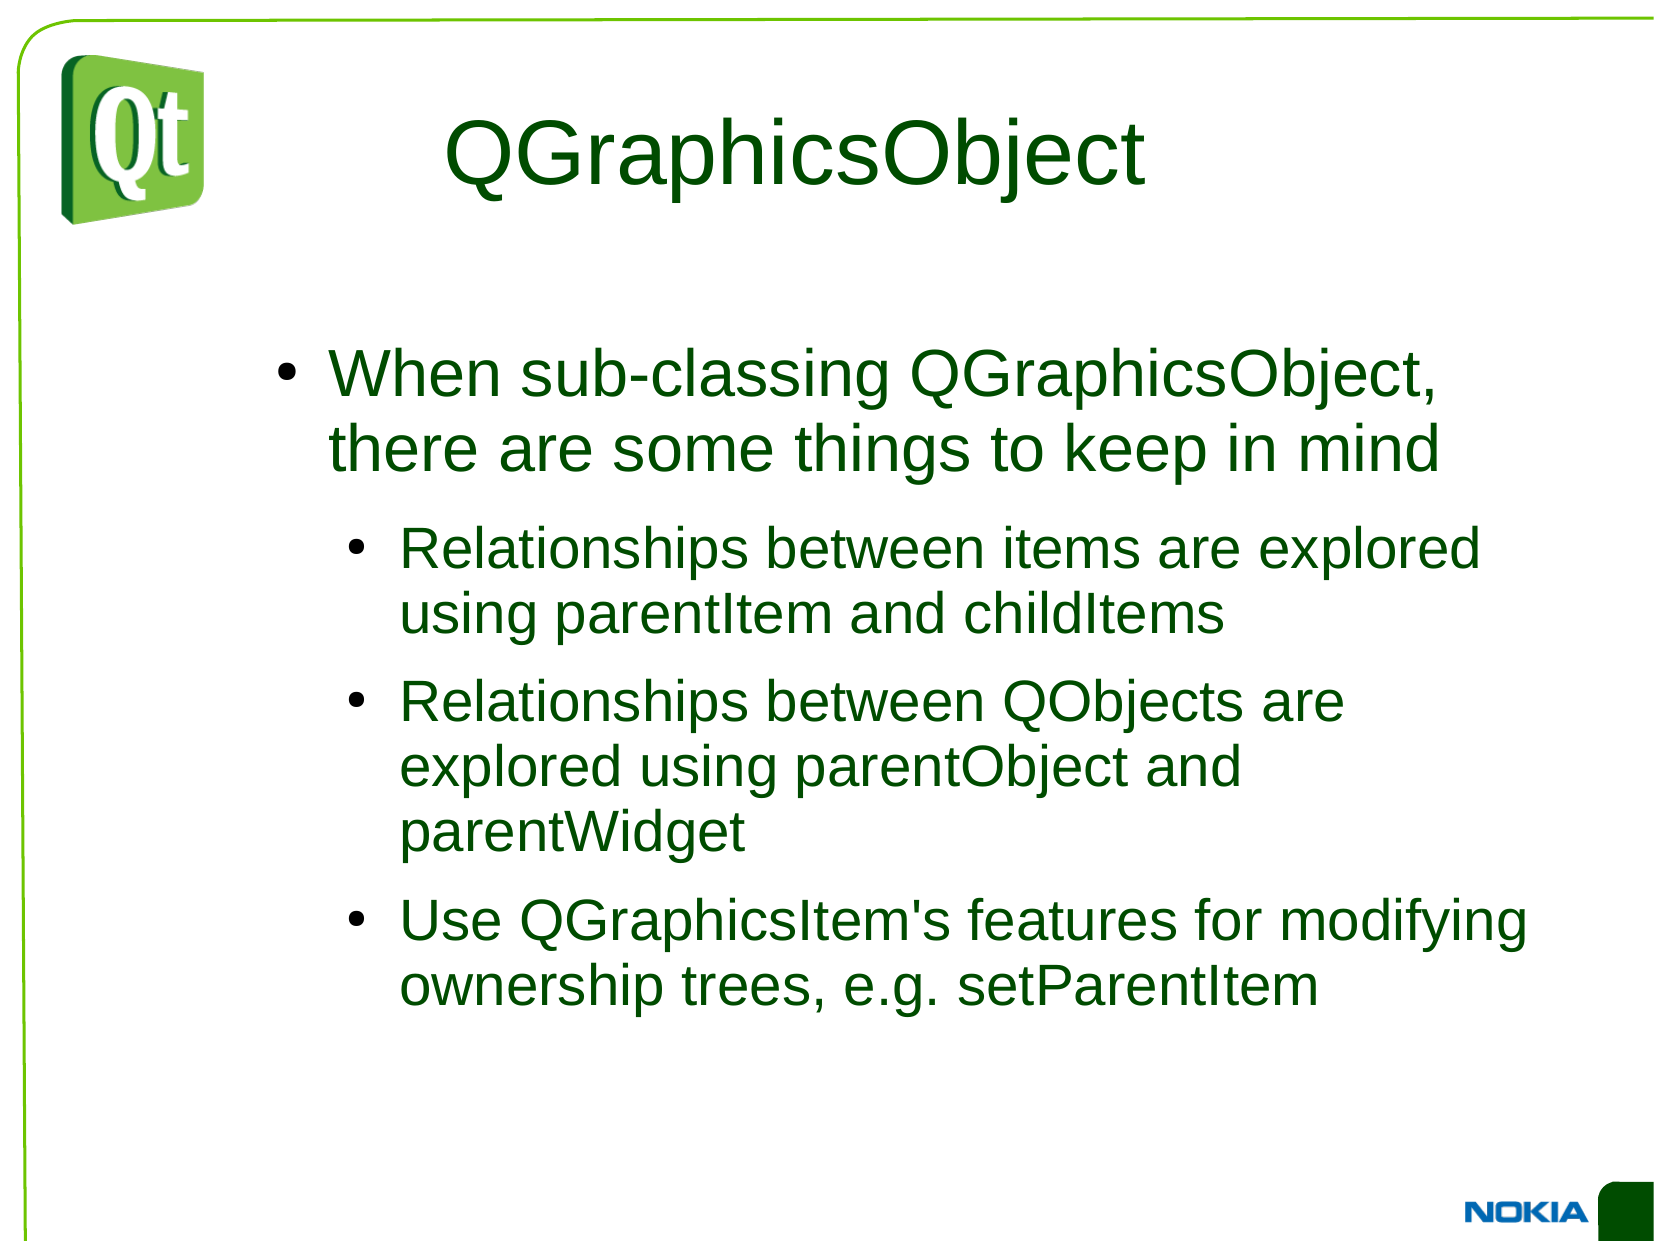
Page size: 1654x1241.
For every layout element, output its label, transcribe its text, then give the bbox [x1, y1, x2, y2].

title QGraphicsObject [257, 56, 1333, 250]
picture [1465, 1201, 1589, 1223]
picture [61, 55, 204, 225]
list When sub-classing QGraphicsObject, there are some things to keep in mind Relationships between items are explored using parentItem and childItems Relationships between QObjects are explored using parentObject and parentWidget Use QGraphicsItem's features for modifying ownership trees, e.g. setParentItem [257, 336, 1577, 1085]
